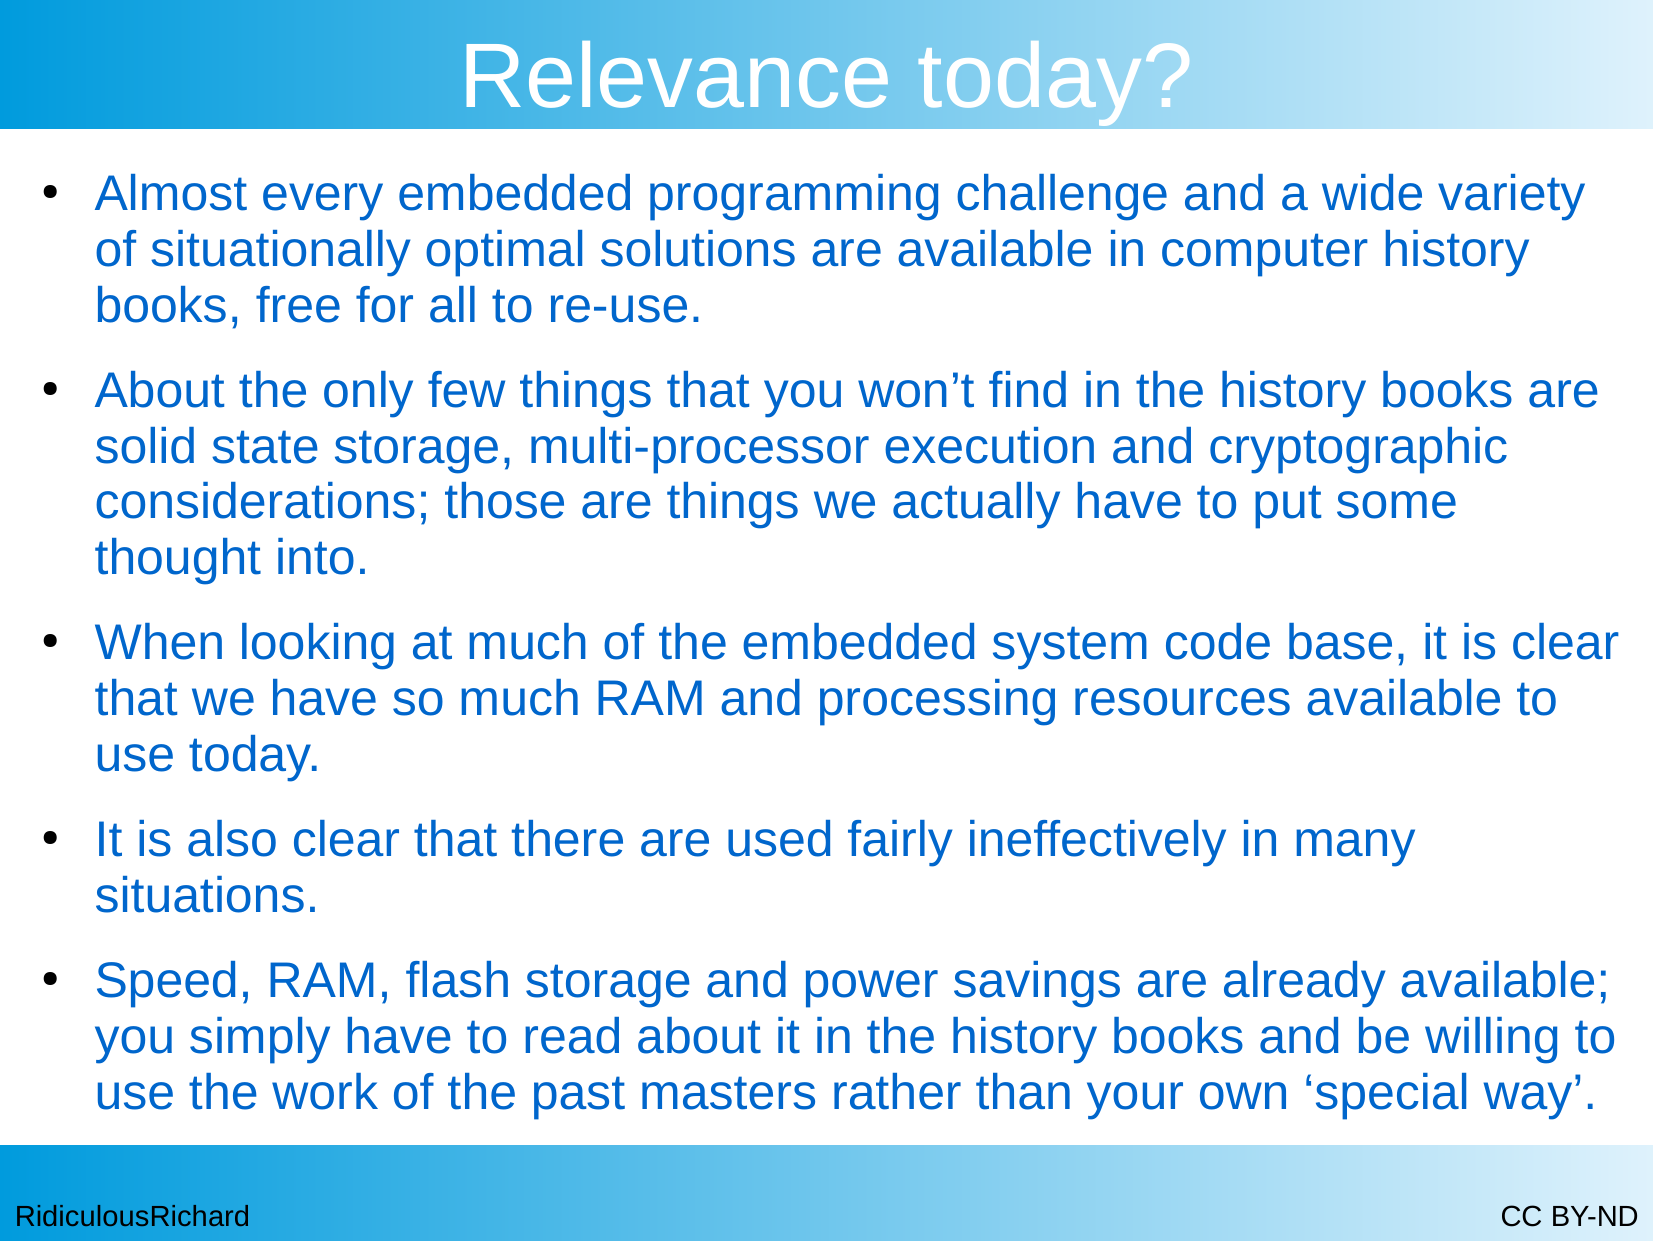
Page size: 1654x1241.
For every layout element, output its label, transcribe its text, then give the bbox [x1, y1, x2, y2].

list Almost every embedded programming challenge and a wide variety of situationally optimal solutions are available in computer history books, free for all to re-use. About the only few things that you won’t find in the history books are solid state storage, multi-processor execution and cryptographic considerations; those are things we actually have to put some thought into. When looking at much of the embedded system code base, it is clear that we have so much RAM and processing resources available to use today. It is also clear that there are used fairly ineffectively in many situations. Speed, RAM, flash storage and power savings are already available; you simply have to read about it in the history books and be willing to use the work of the past masters rather than your own ‘special way’. [23, 165, 1630, 1123]
title Relevance today? [47, 0, 1607, 165]
